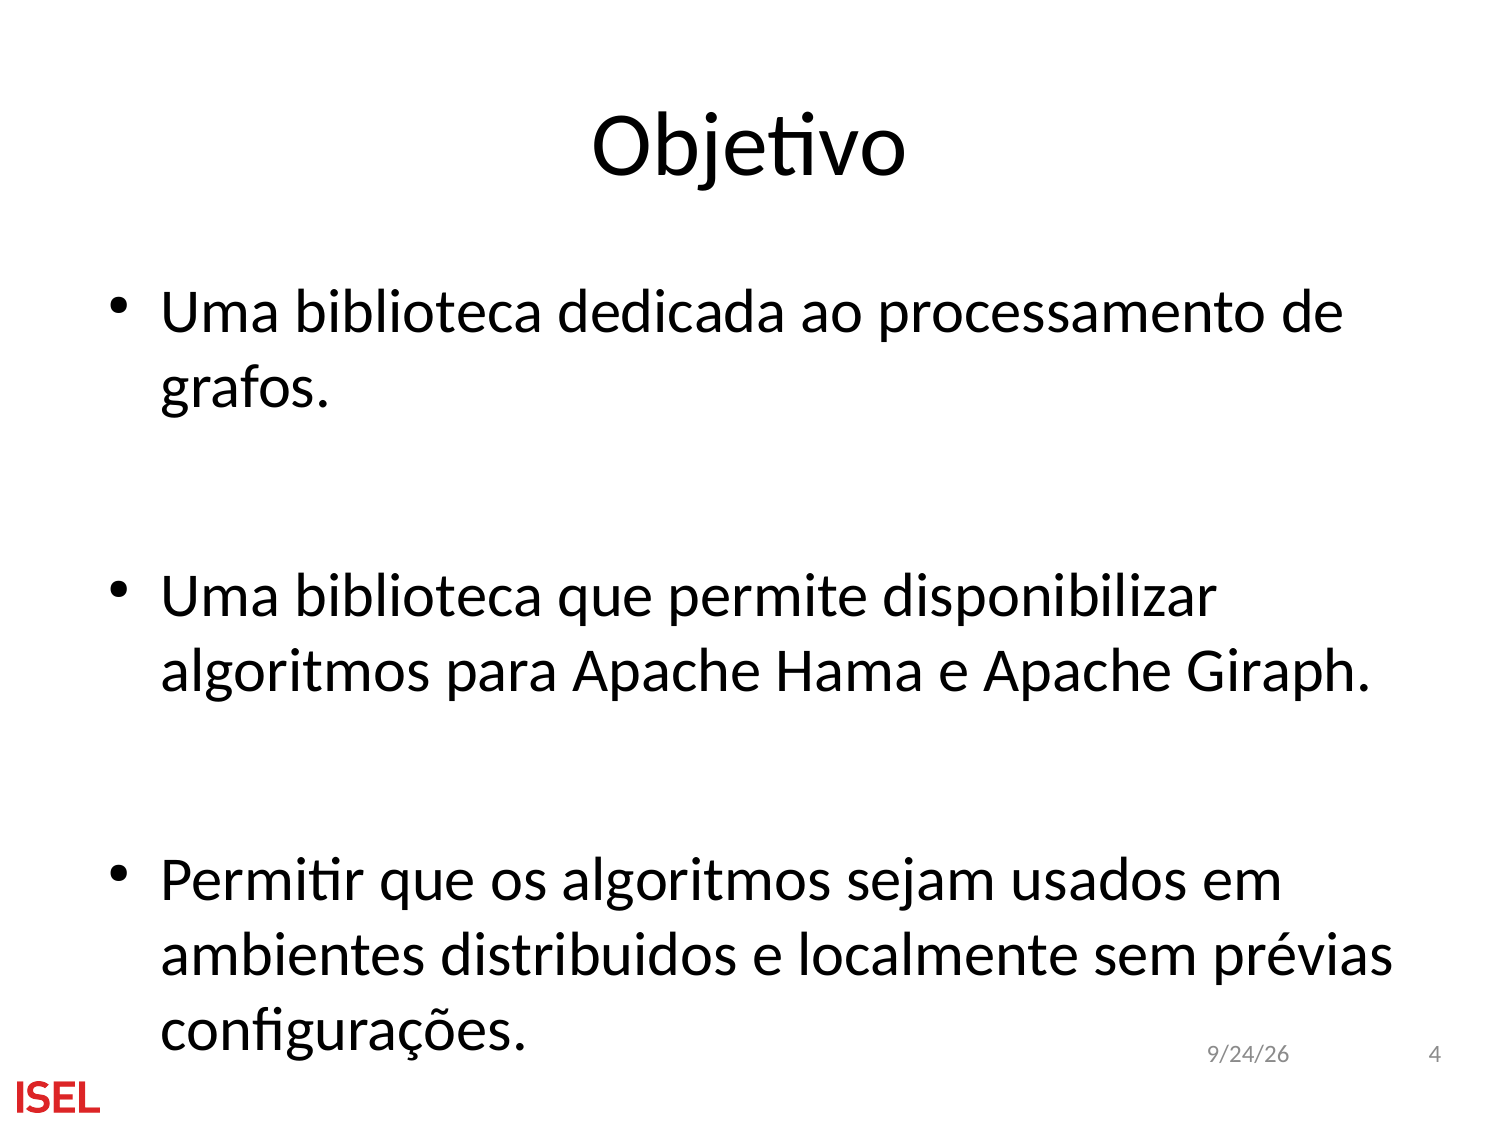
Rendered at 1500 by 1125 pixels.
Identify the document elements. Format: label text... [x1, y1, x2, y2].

slide_number <número> [1347, 1033, 1457, 1071]
list Uma biblioteca dedicada ao processamento de grafos. Uma biblioteca que permite disponibilizar algoritmos para Apache Hama e Apache Giraph. Permitir que os algoritmos sejam usados em ambientes distribuidos e localmente sem prévias configurações. [75, 262, 1425, 1005]
title Objetivo [75, 45, 1425, 233]
picture [17, 1081, 100, 1113]
slide_number 9/29/14 [1191, 1033, 1340, 1071]
